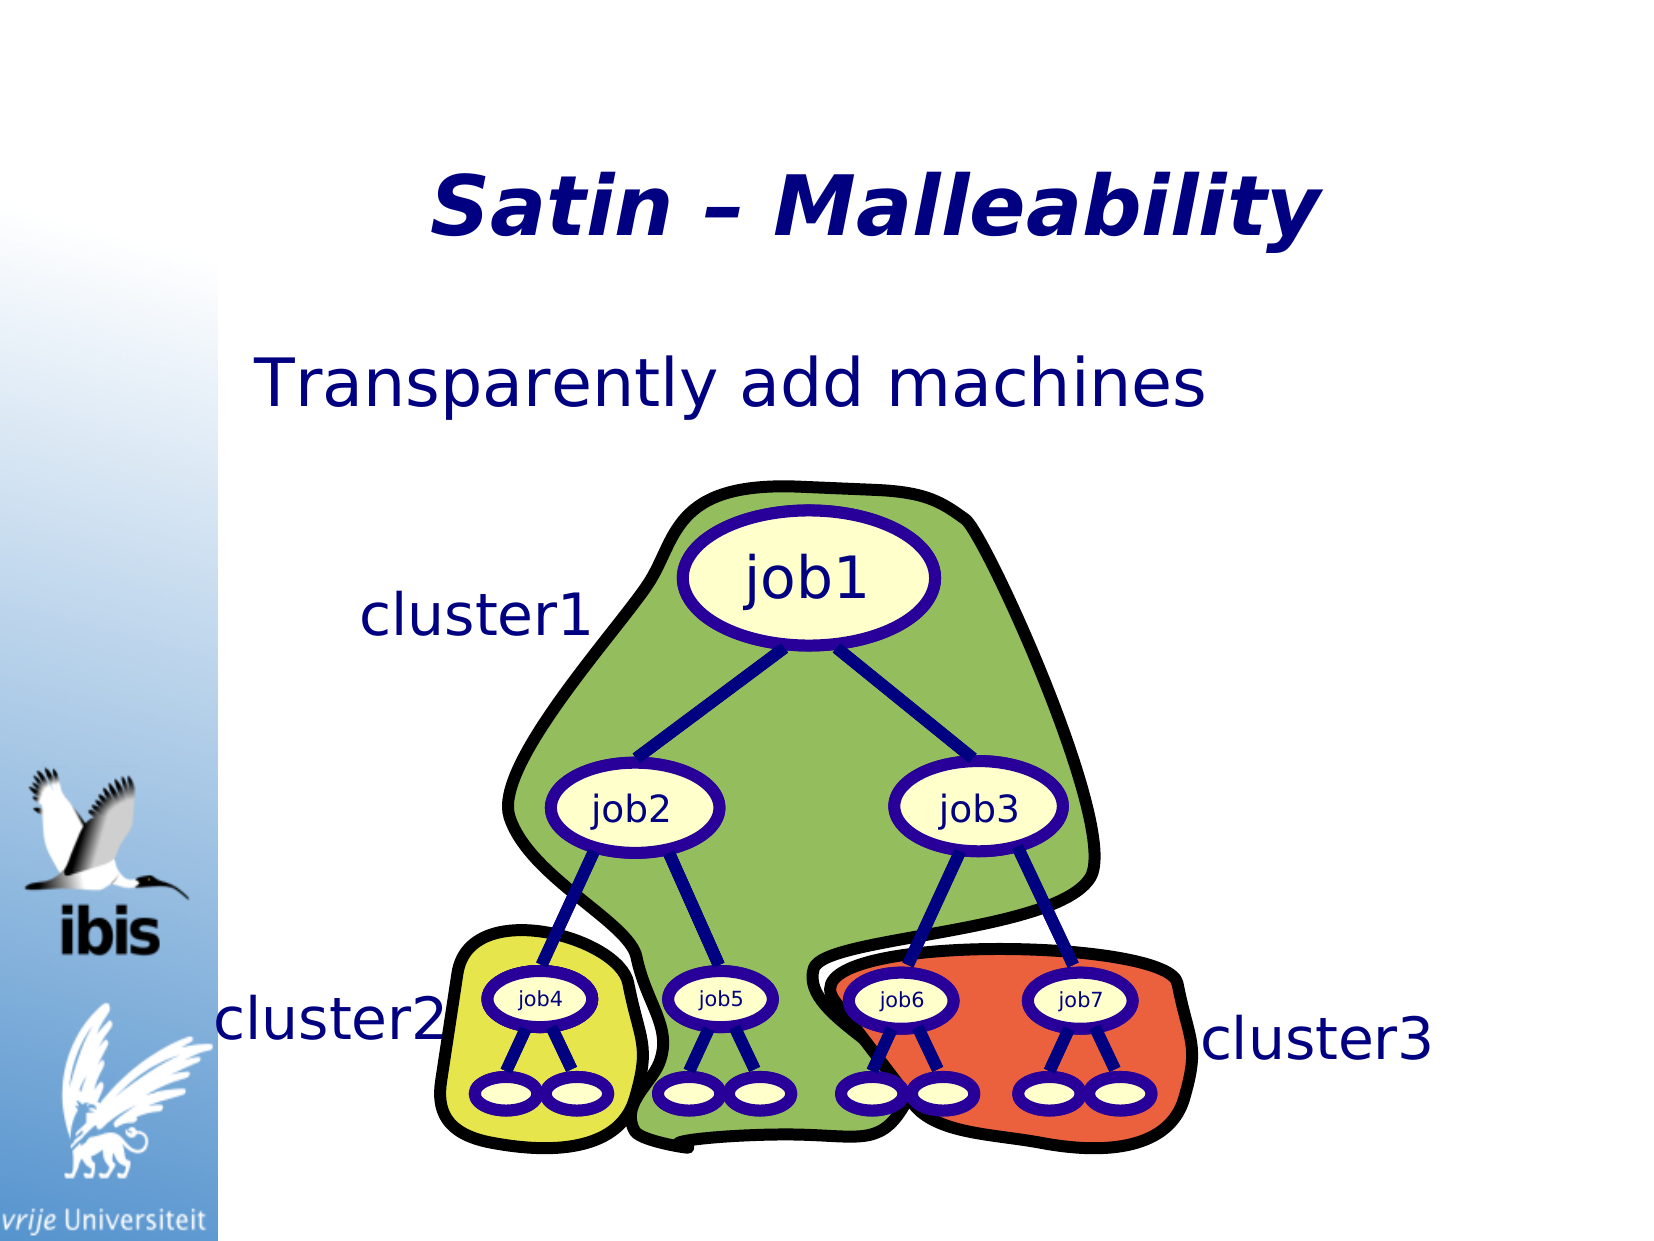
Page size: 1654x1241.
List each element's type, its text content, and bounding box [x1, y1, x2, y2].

text_box job3 [938, 788, 1046, 834]
text_box [1088, 1076, 1152, 1111]
text_box job4 [518, 986, 585, 1016]
text_box [911, 1076, 975, 1111]
text_box [894, 761, 1063, 852]
text_box [840, 1076, 904, 1111]
text_box job2 [591, 788, 699, 834]
text_box job5 [699, 986, 766, 1016]
text_box [487, 970, 593, 1028]
text_box [728, 1076, 792, 1111]
list Transparently add machines [236, 344, 1534, 1196]
text_box [1027, 972, 1133, 1029]
picture [0, 0, 218, 1241]
text_box job1 [744, 544, 871, 613]
text_box job7 [1058, 988, 1126, 1017]
text_box [545, 1076, 609, 1111]
text_box [668, 971, 773, 1028]
text_box job6 [879, 988, 947, 1017]
text_box [848, 972, 954, 1029]
title Satin – Malleability [219, 102, 1534, 311]
text_box cluster2 [213, 985, 449, 1054]
text_box cluster3 [1200, 1005, 1436, 1074]
text_box [550, 762, 720, 853]
text_box [474, 1076, 538, 1111]
text_box [657, 1076, 721, 1111]
text_box cluster1 [359, 580, 595, 649]
text_box [682, 510, 936, 646]
text_box [1018, 1076, 1081, 1111]
